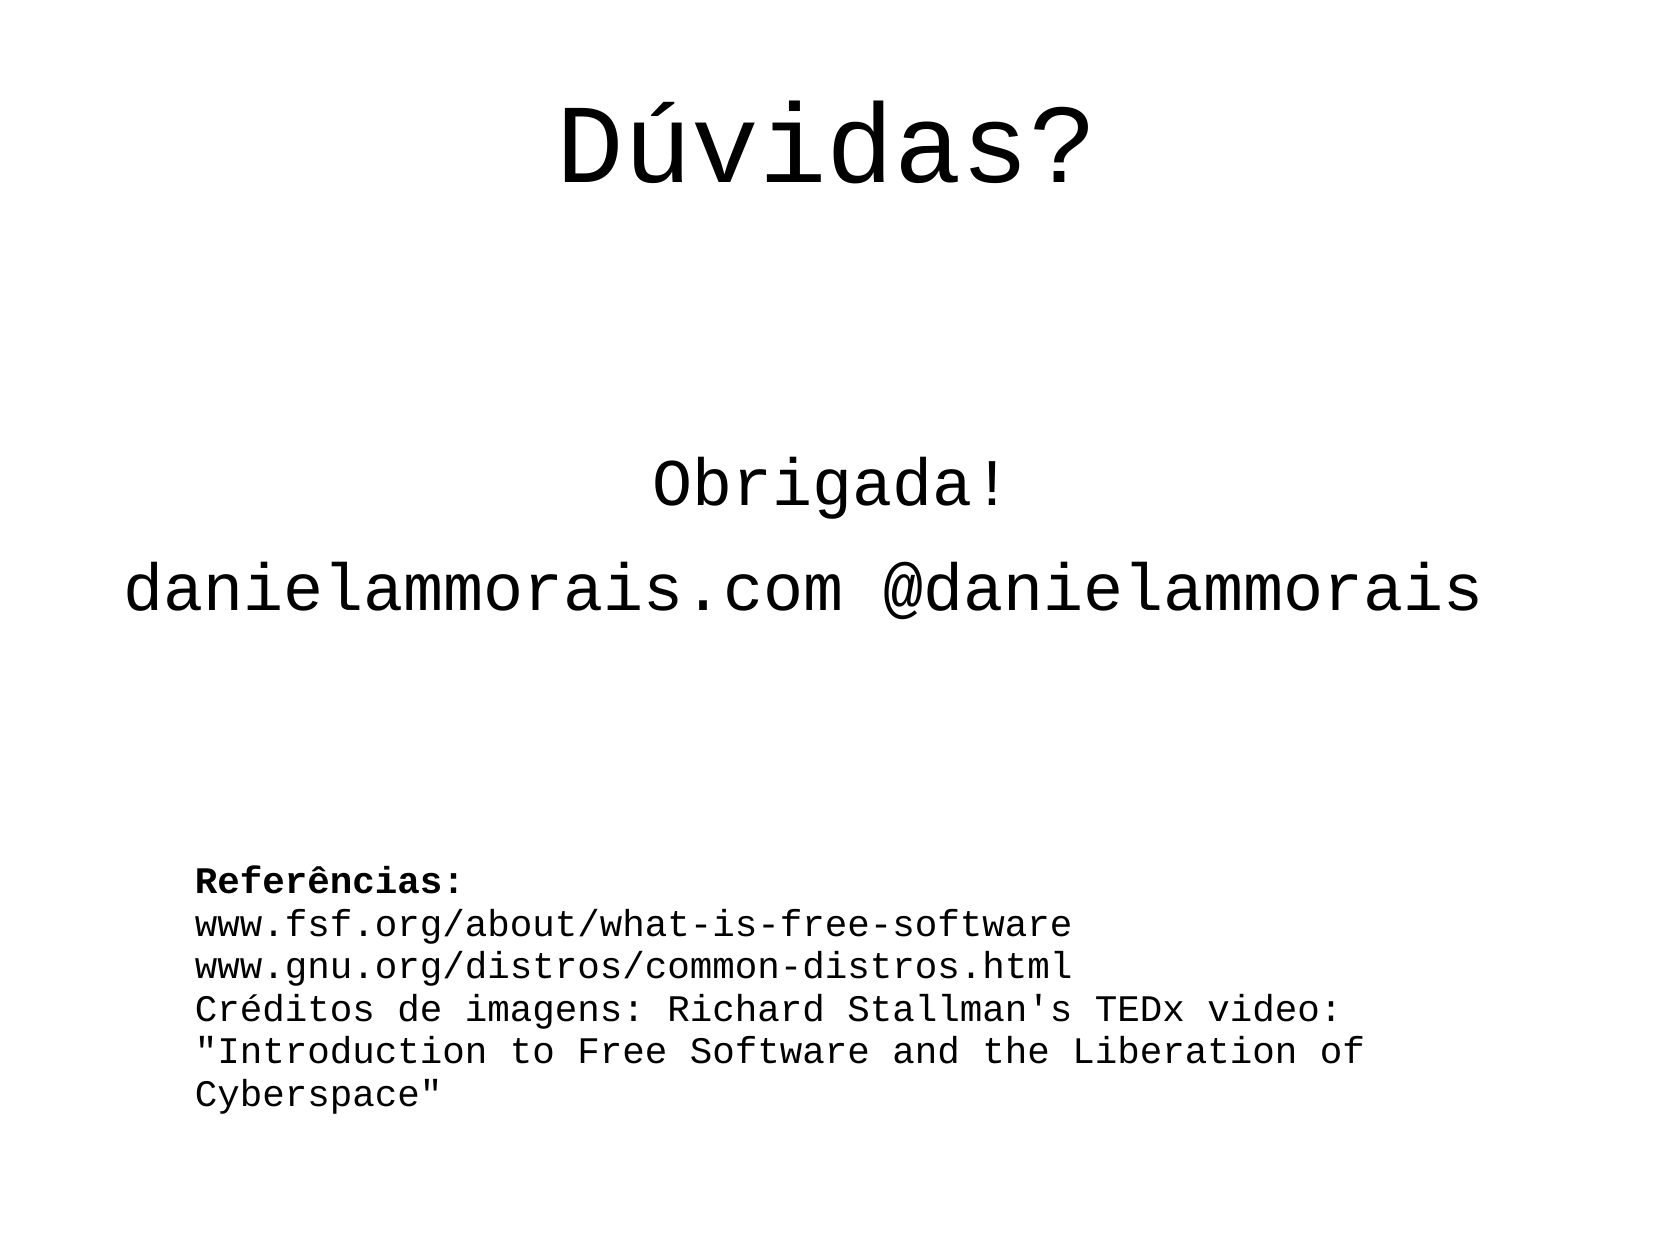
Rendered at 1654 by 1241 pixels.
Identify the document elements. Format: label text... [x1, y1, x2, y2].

title Dúvidas? [82, 49, 1571, 257]
text_box Referências: www.fsf.org/about/what-is-free-software www.gnu.org/distros/common-distros.html Créditos de imagens: Richard Stallman's TEDx video: "Introduction to Free Software and the Liberation of Cyberspace" [180, 855, 1546, 1125]
list Obrigada! danielammorais.com @danielammorais [53, 449, 1542, 1169]
